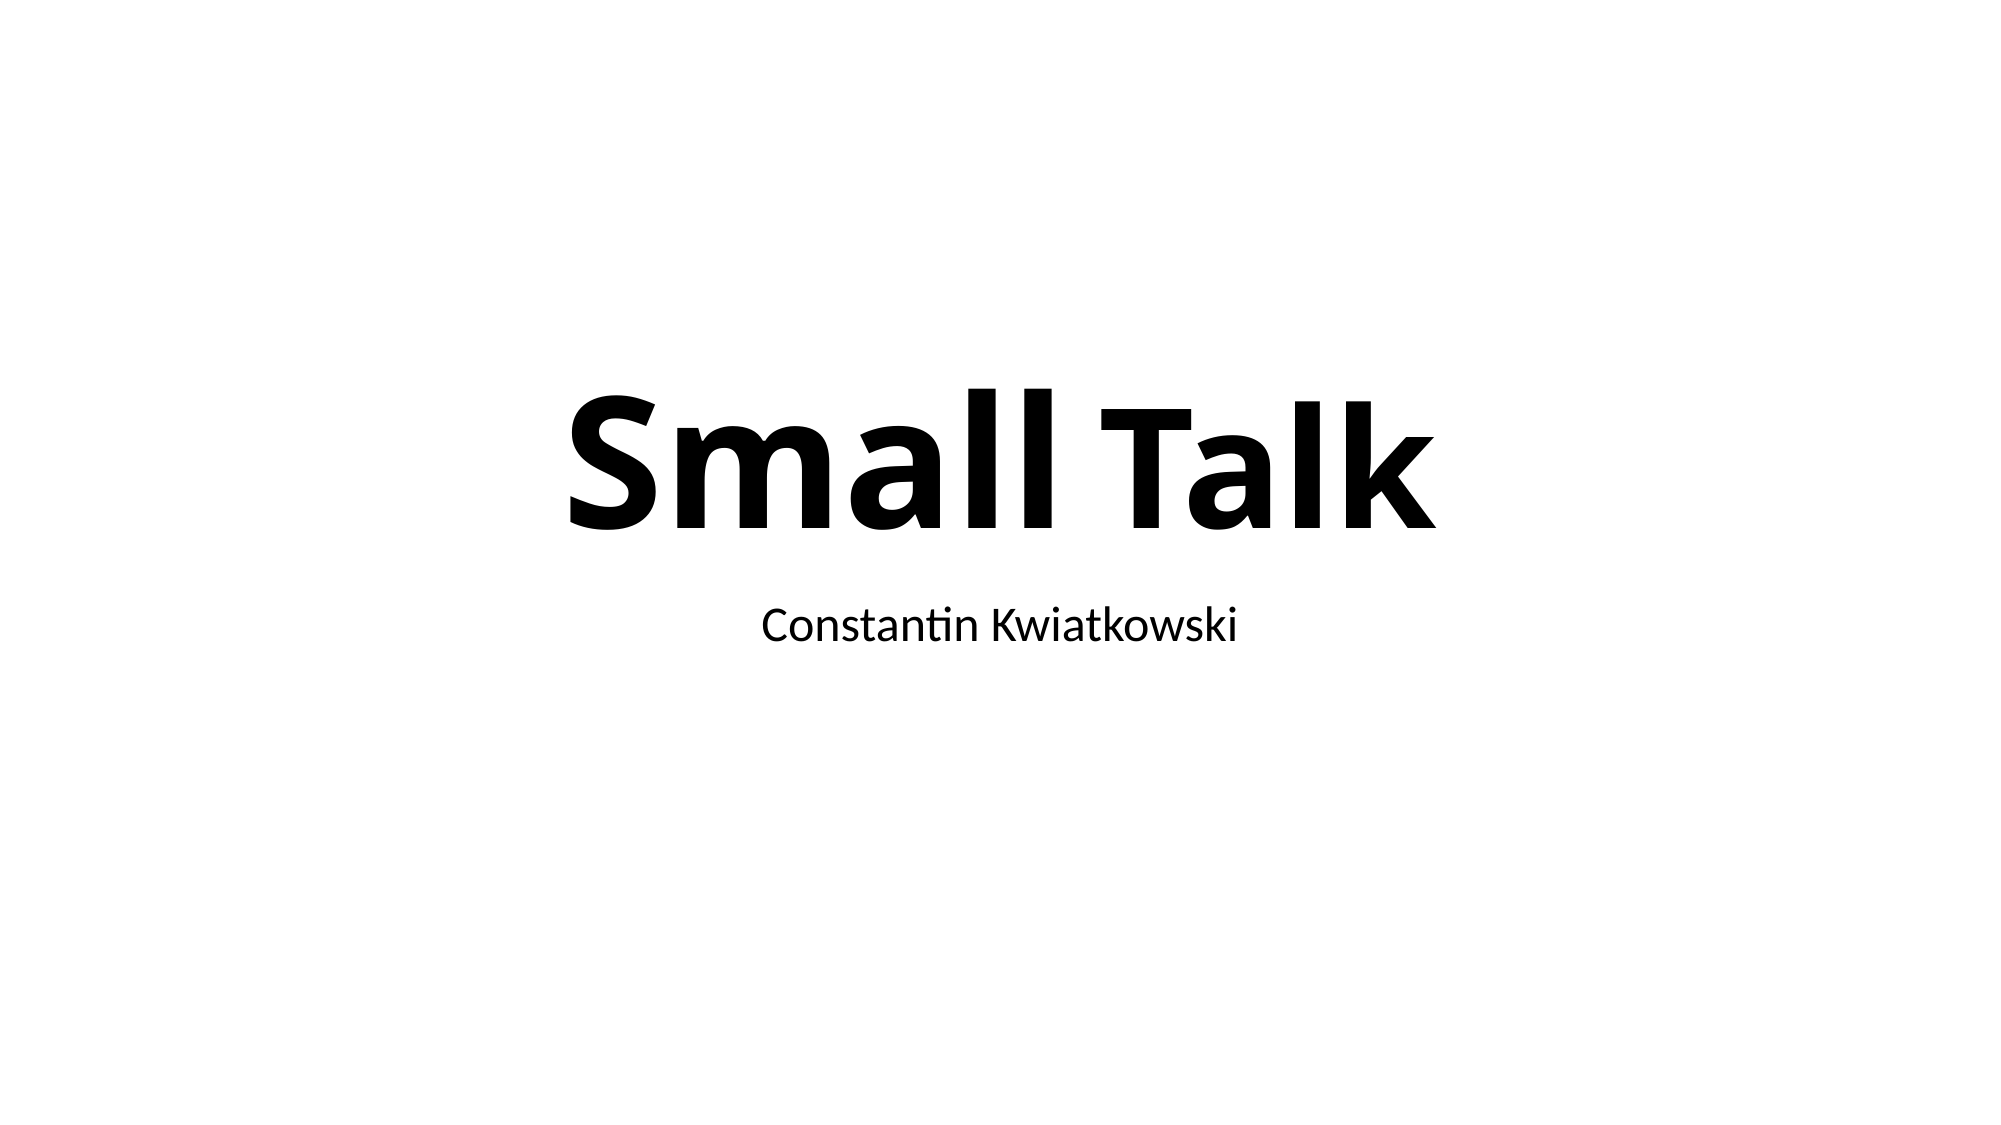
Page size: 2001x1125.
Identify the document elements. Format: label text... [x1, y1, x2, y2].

subtitle Constantin Kwiatkowski [249, 590, 1750, 863]
title Small Talk [249, 184, 1750, 576]
